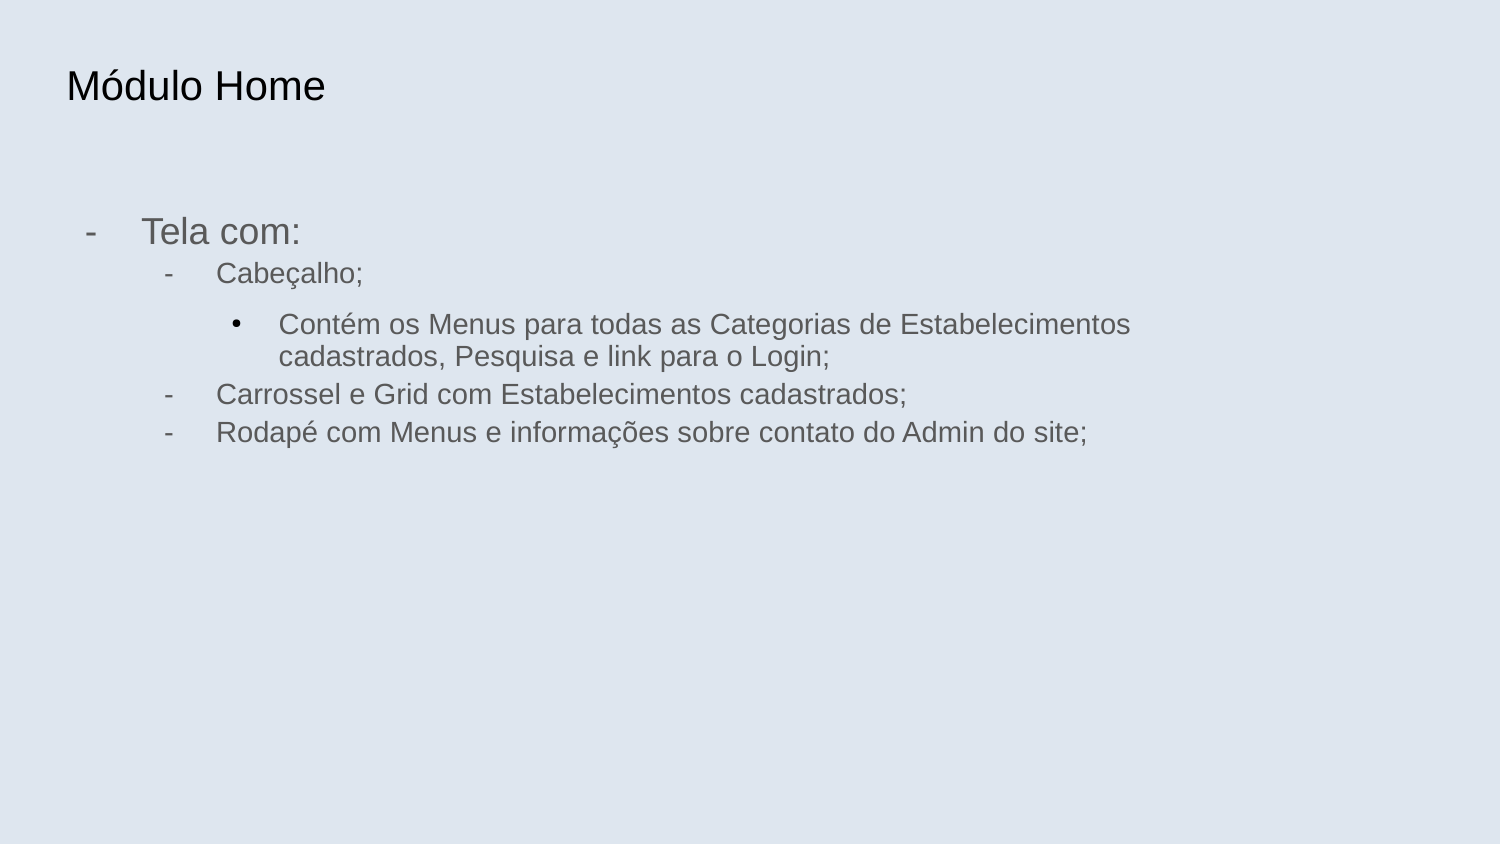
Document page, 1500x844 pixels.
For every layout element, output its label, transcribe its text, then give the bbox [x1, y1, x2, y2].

title Módulo Home [51, 48, 1449, 142]
list Tela com: Cabeçalho; Contém os Menus para todas as Categorias de Estabelecimentos cadastrados, Pesquisa e link para o Login; Carrossel e Grid com Estabelecimentos cadastrados; Rodapé com Menus e informações sobre contato do Admin do site; [51, 189, 1323, 750]
